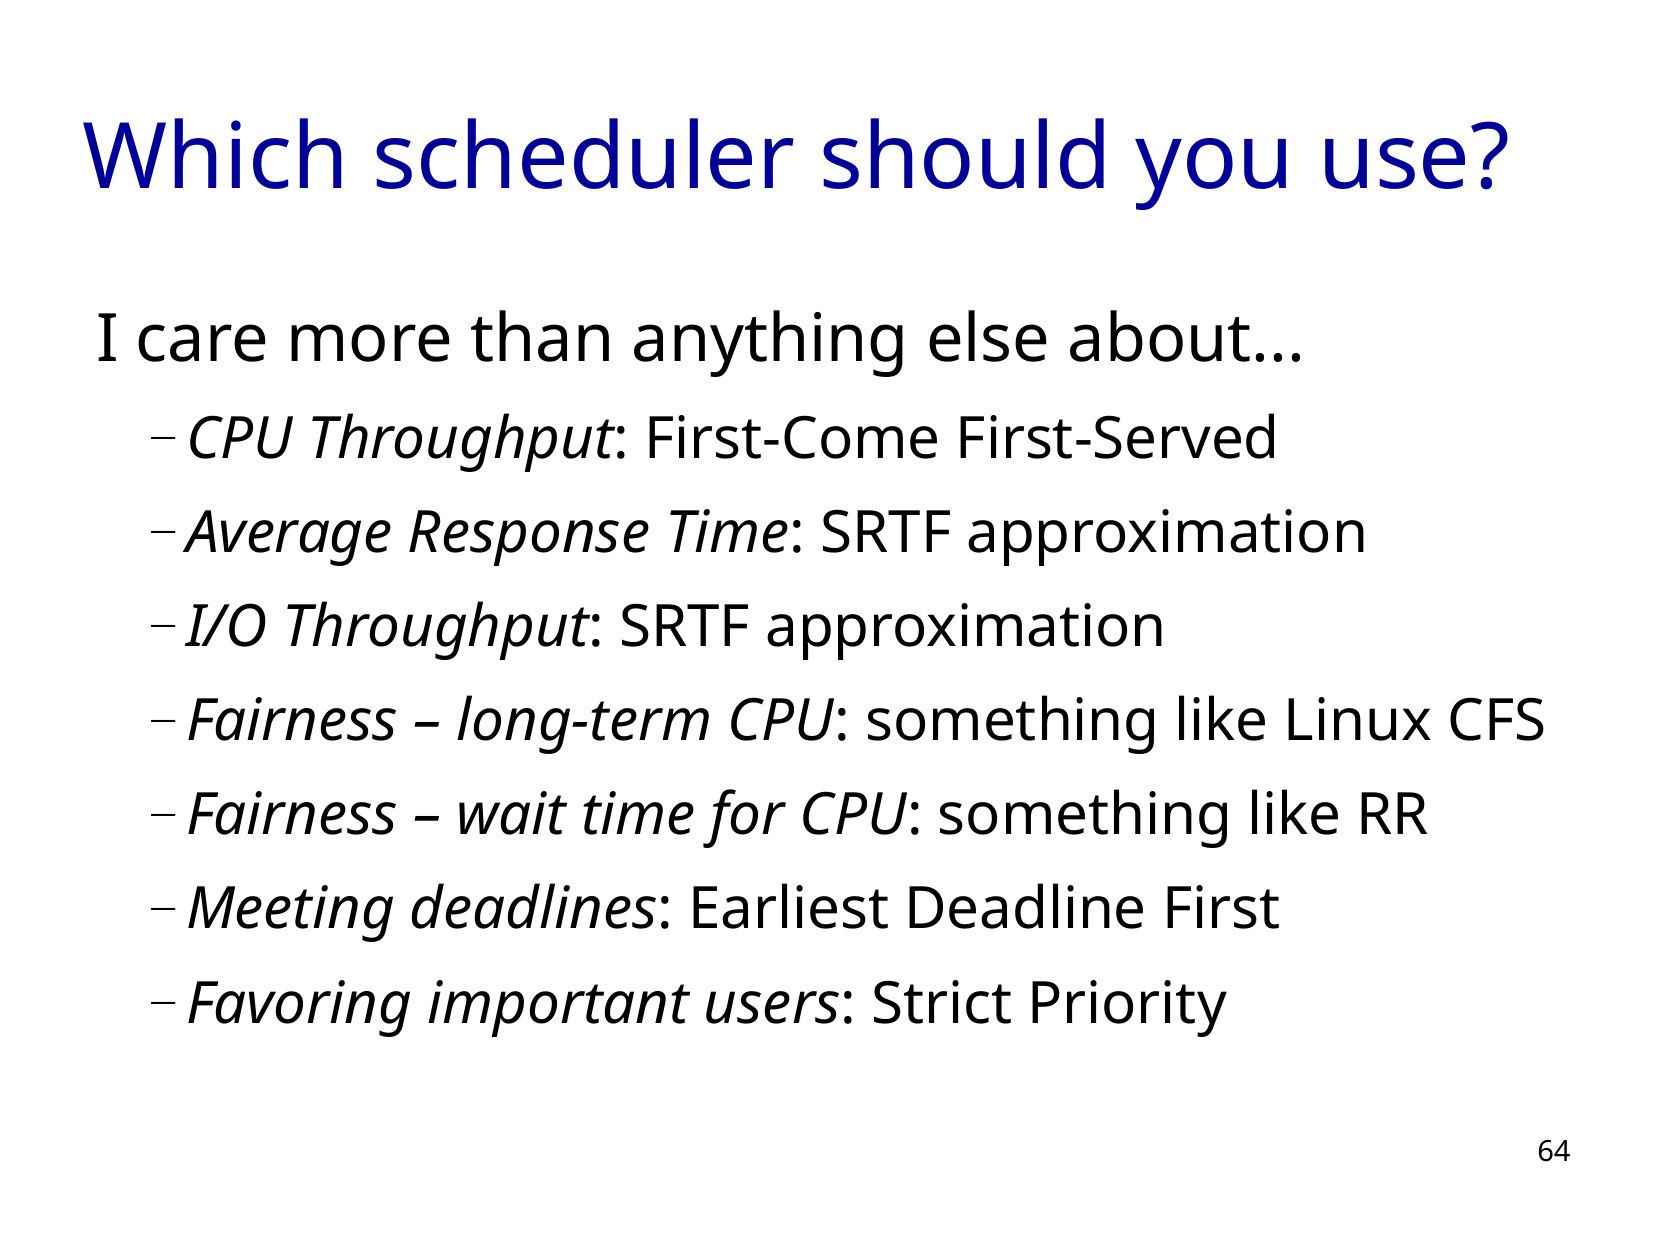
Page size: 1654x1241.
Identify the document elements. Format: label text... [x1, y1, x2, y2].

list I care more than anything else about... CPU Throughput: First-Come First-Served Average Response Time: SRTF approximation I/O Throughput: SRTF approximation Fairness – long-term CPU: something like Linux CFS Fairness – wait time for CPU: something like RR Meeting deadlines: Earliest Deadline First Favoring important users: Strict Priority [60, 290, 1571, 1096]
title Which scheduler should you use? [82, 49, 1571, 257]
